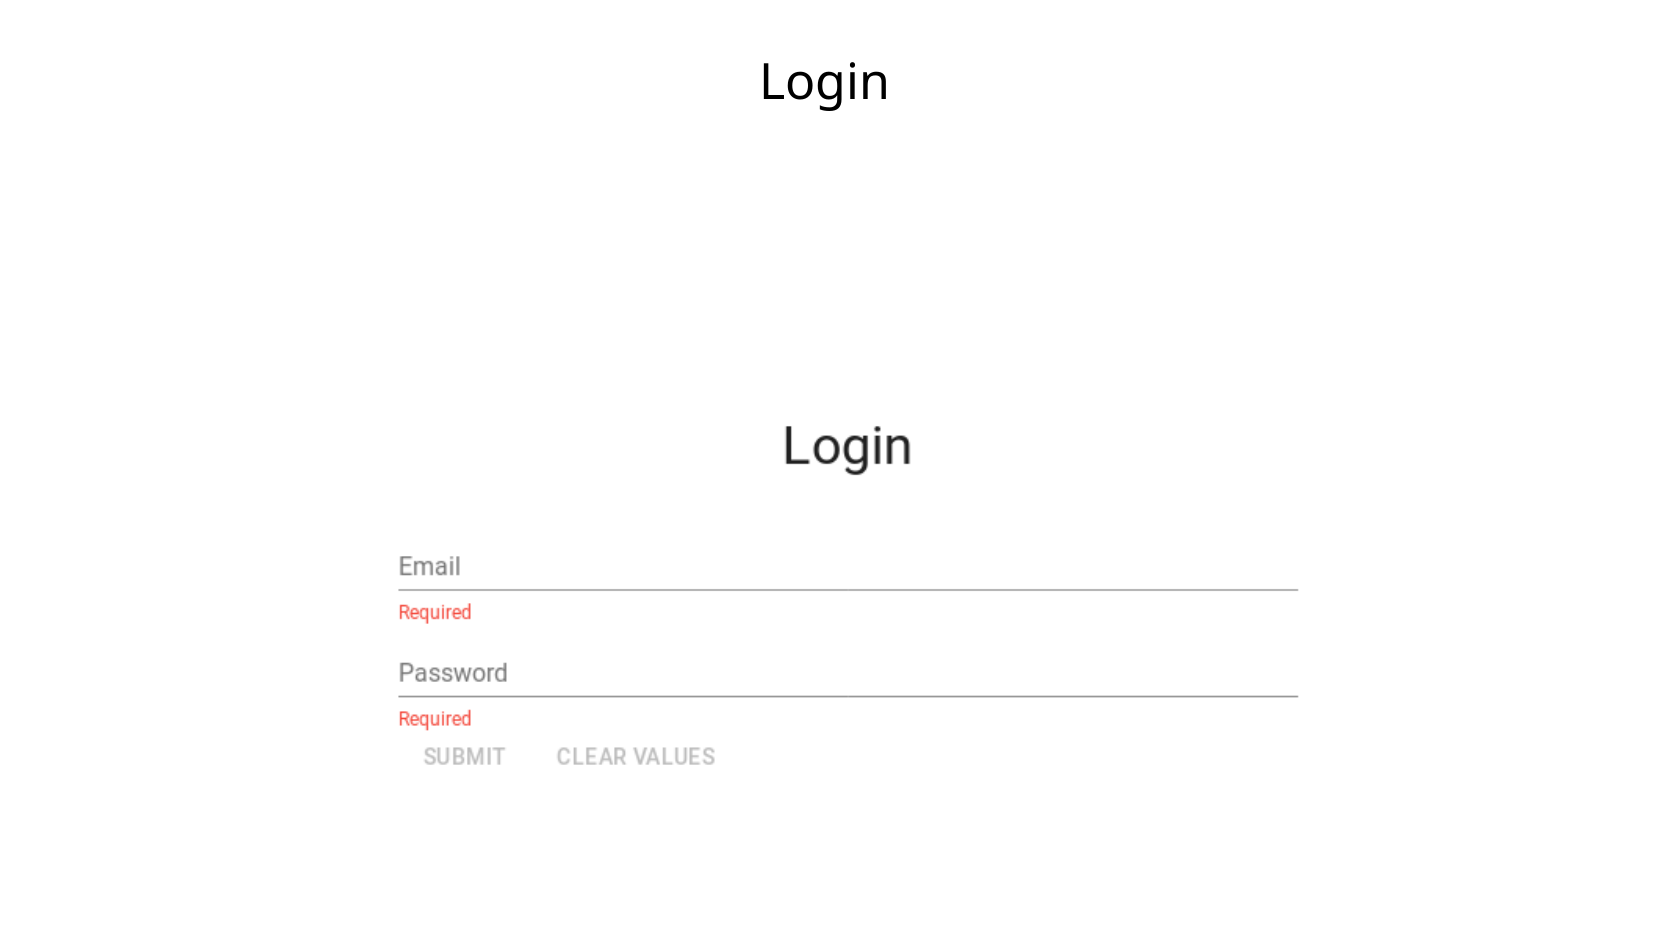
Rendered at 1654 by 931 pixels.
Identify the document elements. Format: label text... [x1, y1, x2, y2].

text_box Login [105, 39, 1546, 110]
picture [369, 367, 1325, 812]
